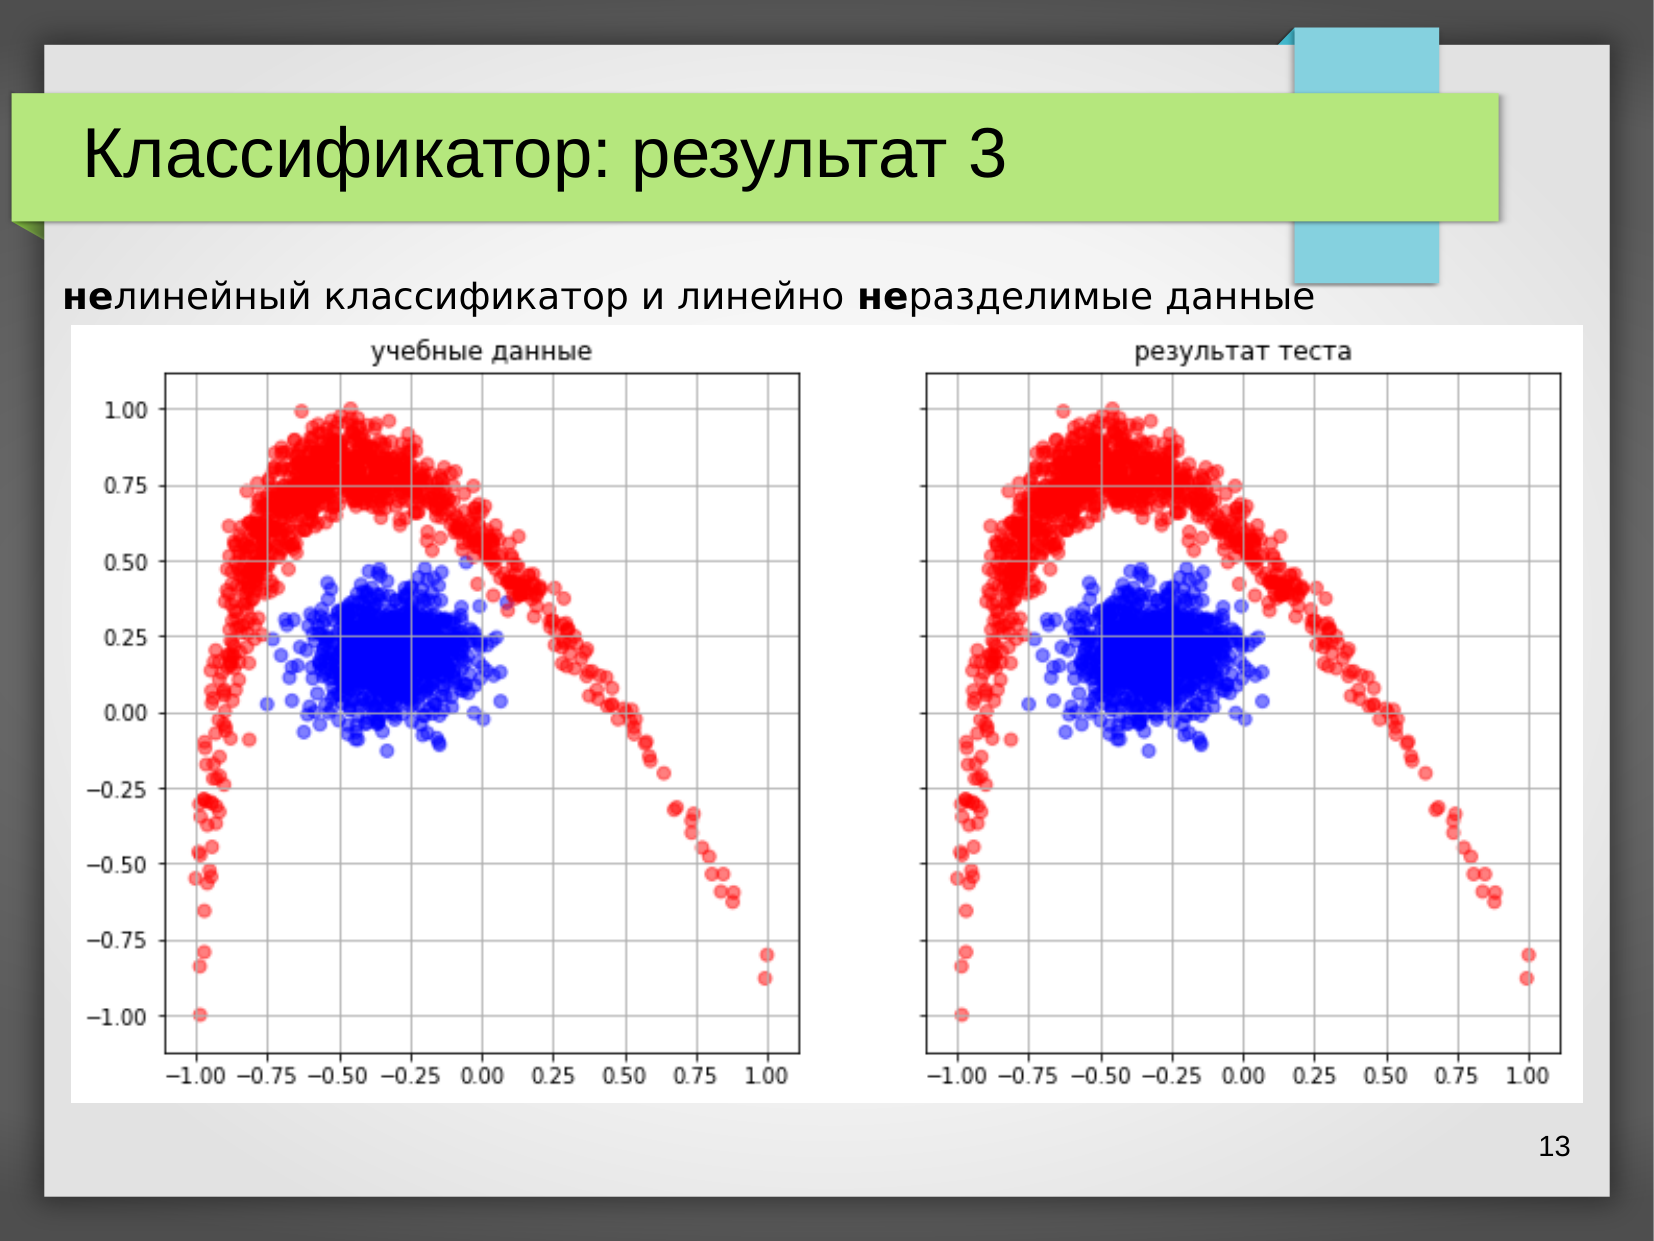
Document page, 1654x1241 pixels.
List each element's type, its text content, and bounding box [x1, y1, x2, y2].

title Классификатор: результат 3 [82, 49, 1571, 257]
text_box нелинейный классификатор и линейно неразделимые данные [47, 267, 1536, 331]
picture [0, 0, 1654, 1241]
